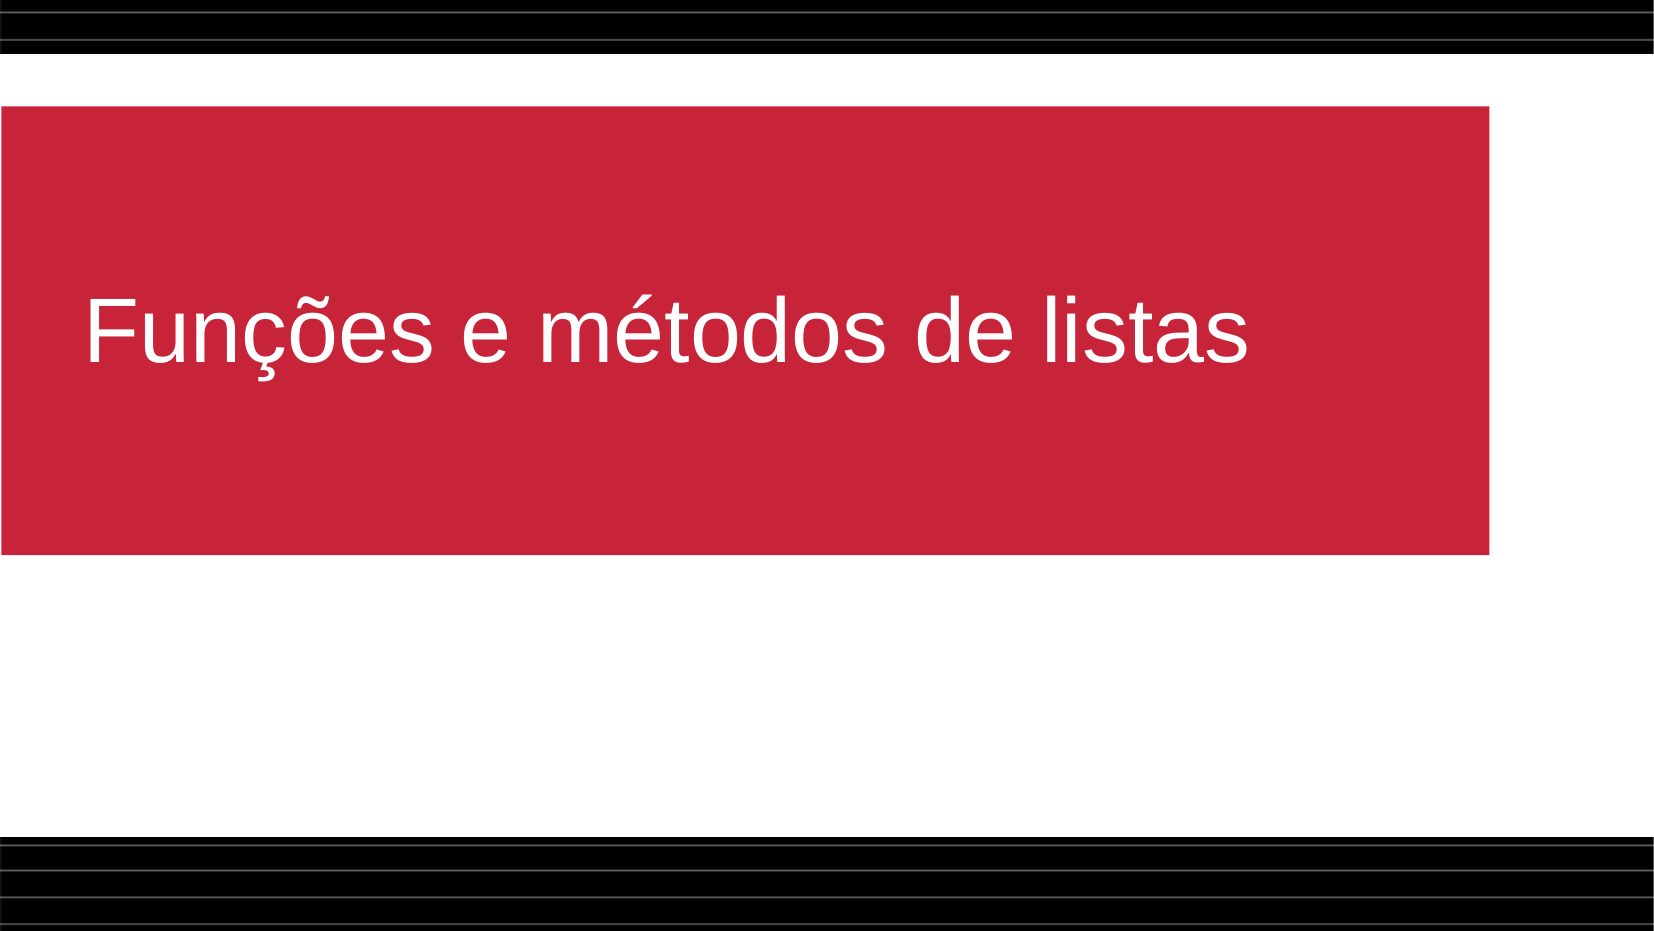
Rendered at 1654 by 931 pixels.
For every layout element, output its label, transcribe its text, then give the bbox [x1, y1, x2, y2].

title Funções e métodos de listas [1, 106, 1490, 556]
picture [0, 0, 1654, 54]
picture [0, 837, 1654, 931]
